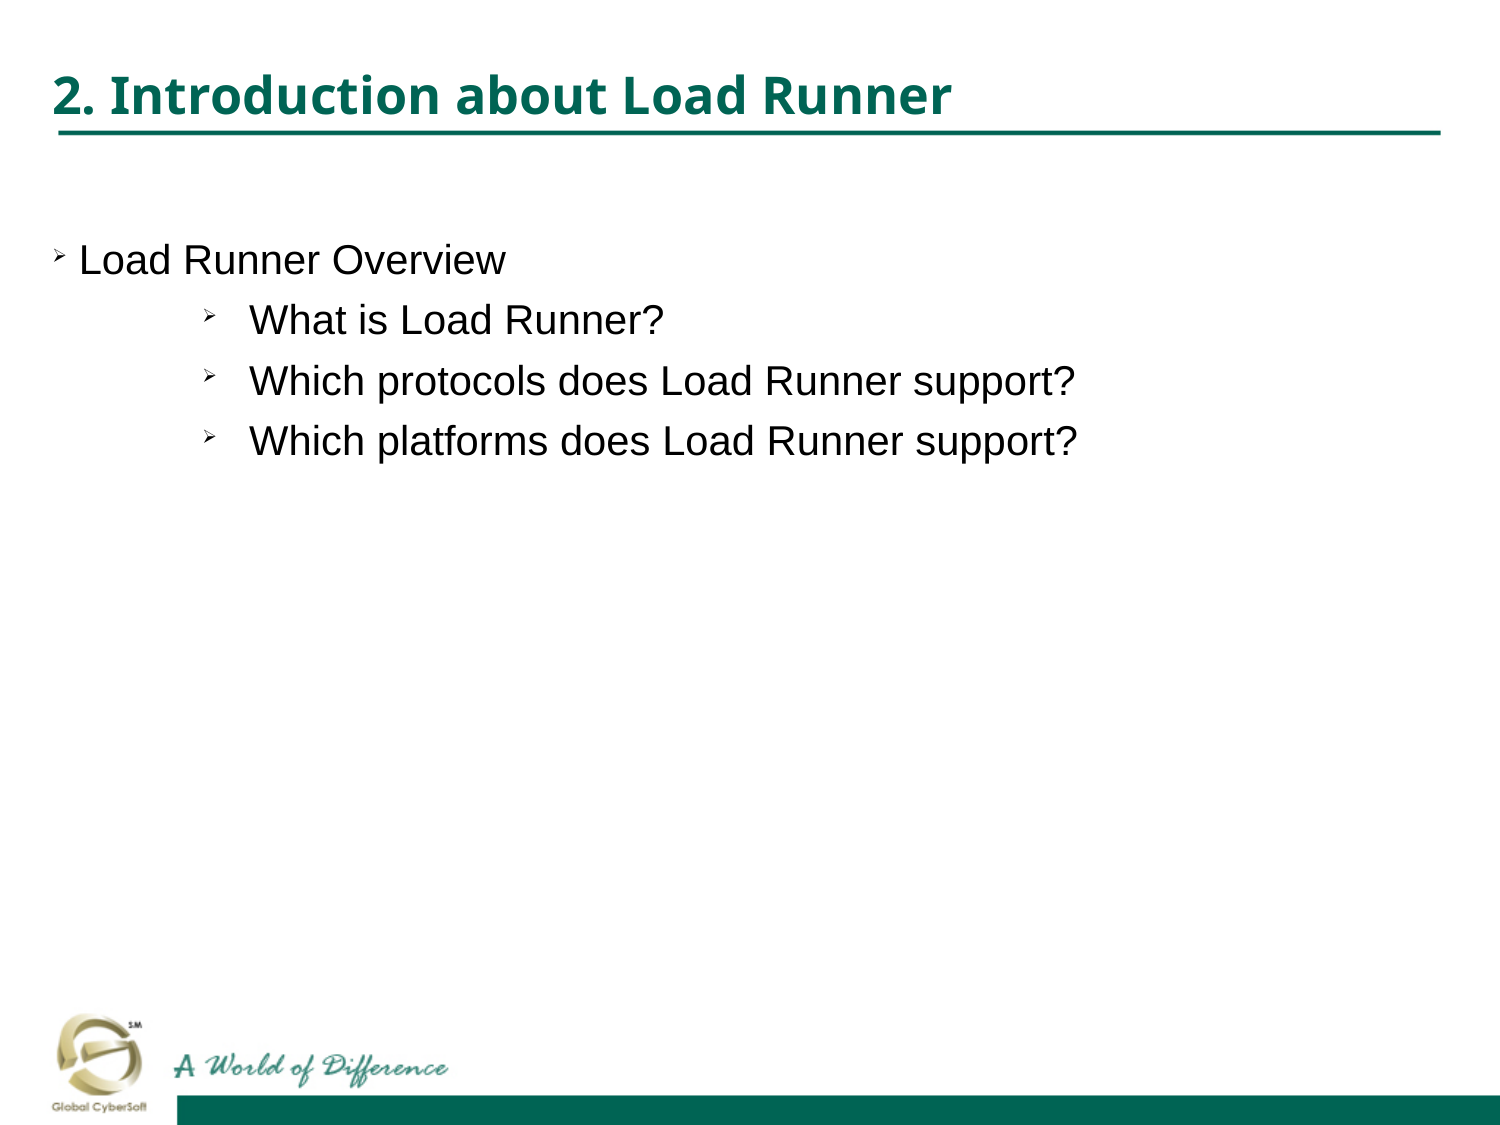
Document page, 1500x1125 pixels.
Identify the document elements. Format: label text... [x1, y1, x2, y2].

picture [0, 0, 1500, 1125]
title 2. Introduction about Load Runner [37, 0, 1463, 188]
list Load Runner Overview What is Load Runner? Which protocols does Load Runner support? Which platforms does Load Runner support? [37, 224, 1463, 1013]
